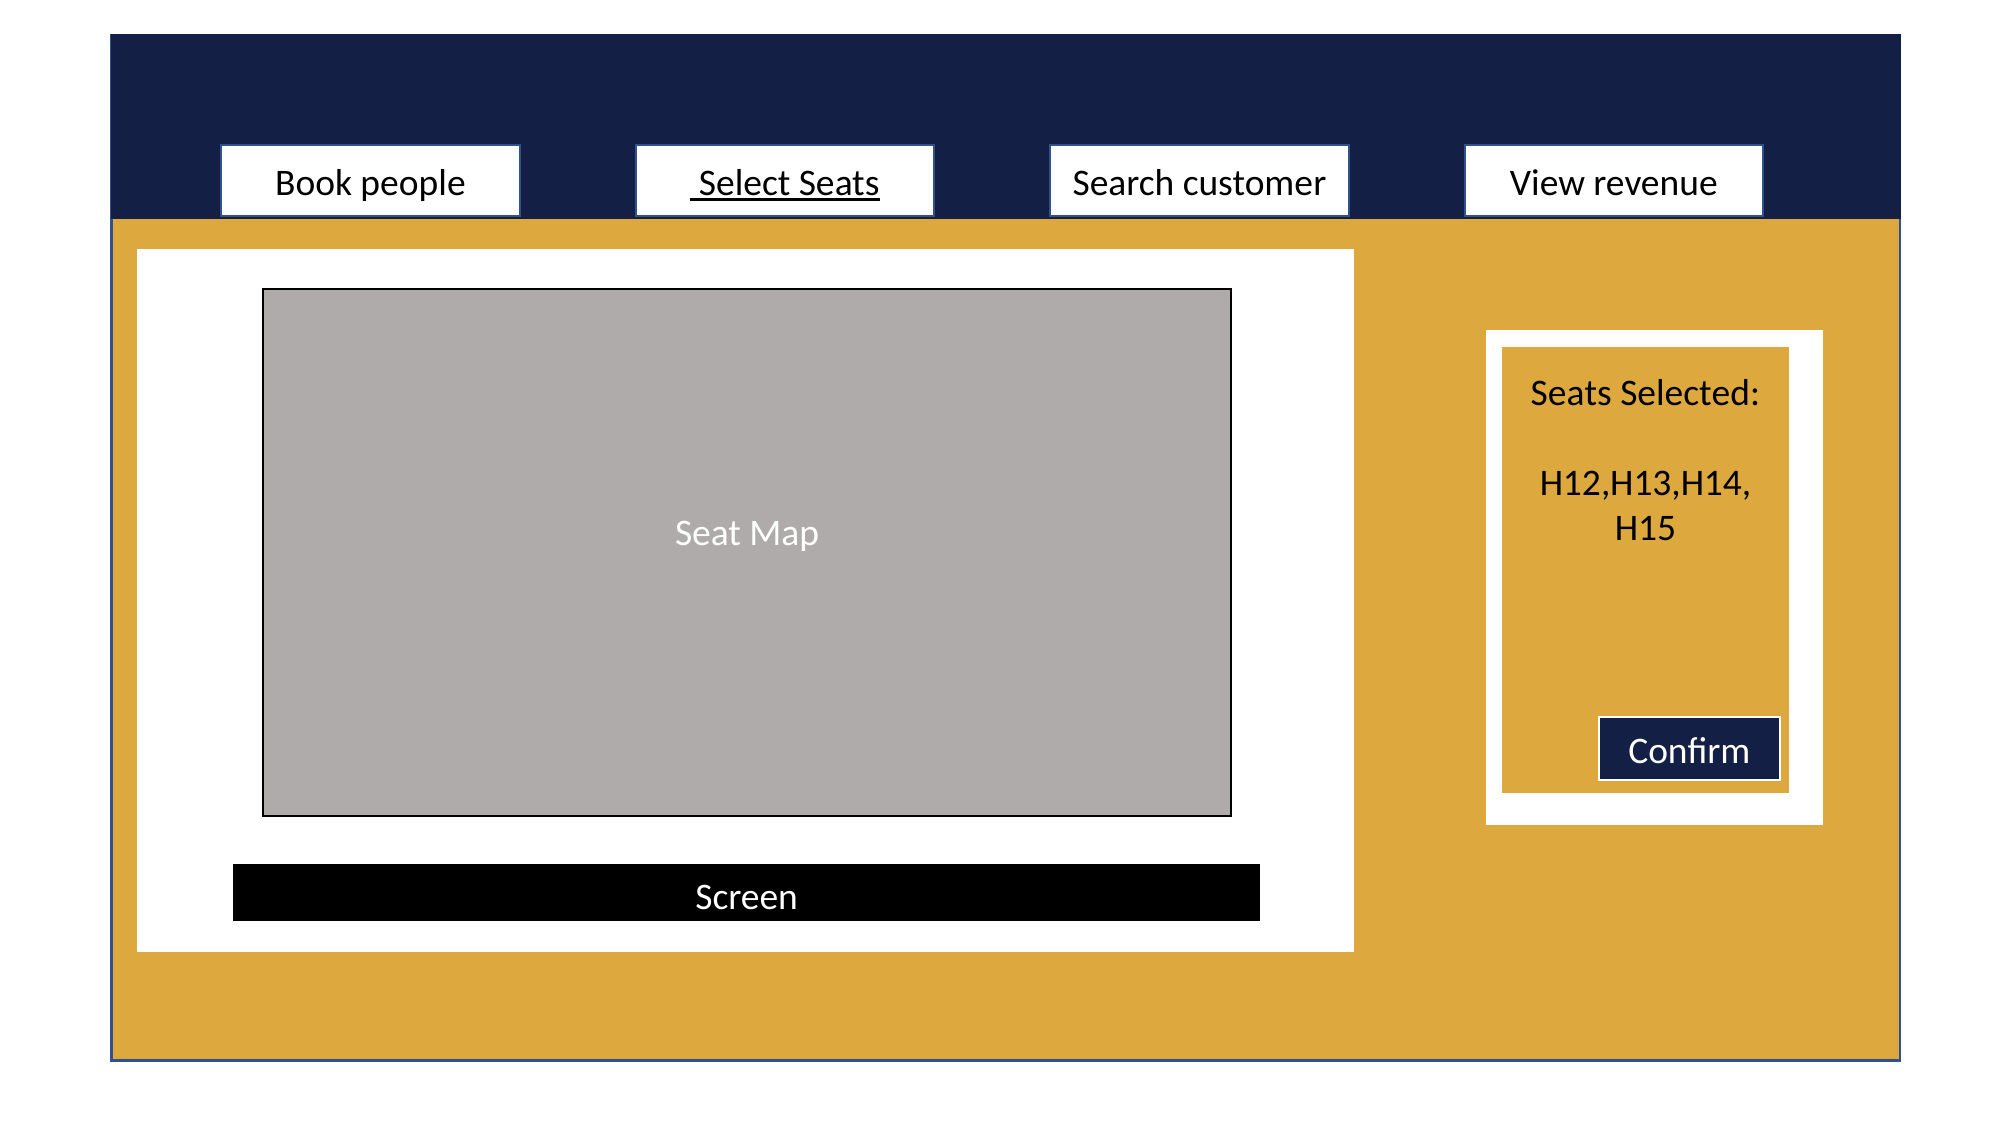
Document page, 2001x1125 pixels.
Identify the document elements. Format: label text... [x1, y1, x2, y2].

text_box [111, 219, 1900, 1061]
text_box Search customer [1050, 145, 1349, 216]
text_box Confirm [1599, 717, 1780, 780]
text_box Screen [235, 865, 1259, 920]
text_box Seat Map [263, 289, 1231, 816]
text_box Select Seats [636, 145, 934, 216]
text_box Seats Selected: H12,H13,H14, H15 [1501, 346, 1790, 794]
picture [111, 34, 1901, 219]
text_box View revenue [1465, 145, 1763, 216]
text_box Book people [221, 145, 520, 216]
